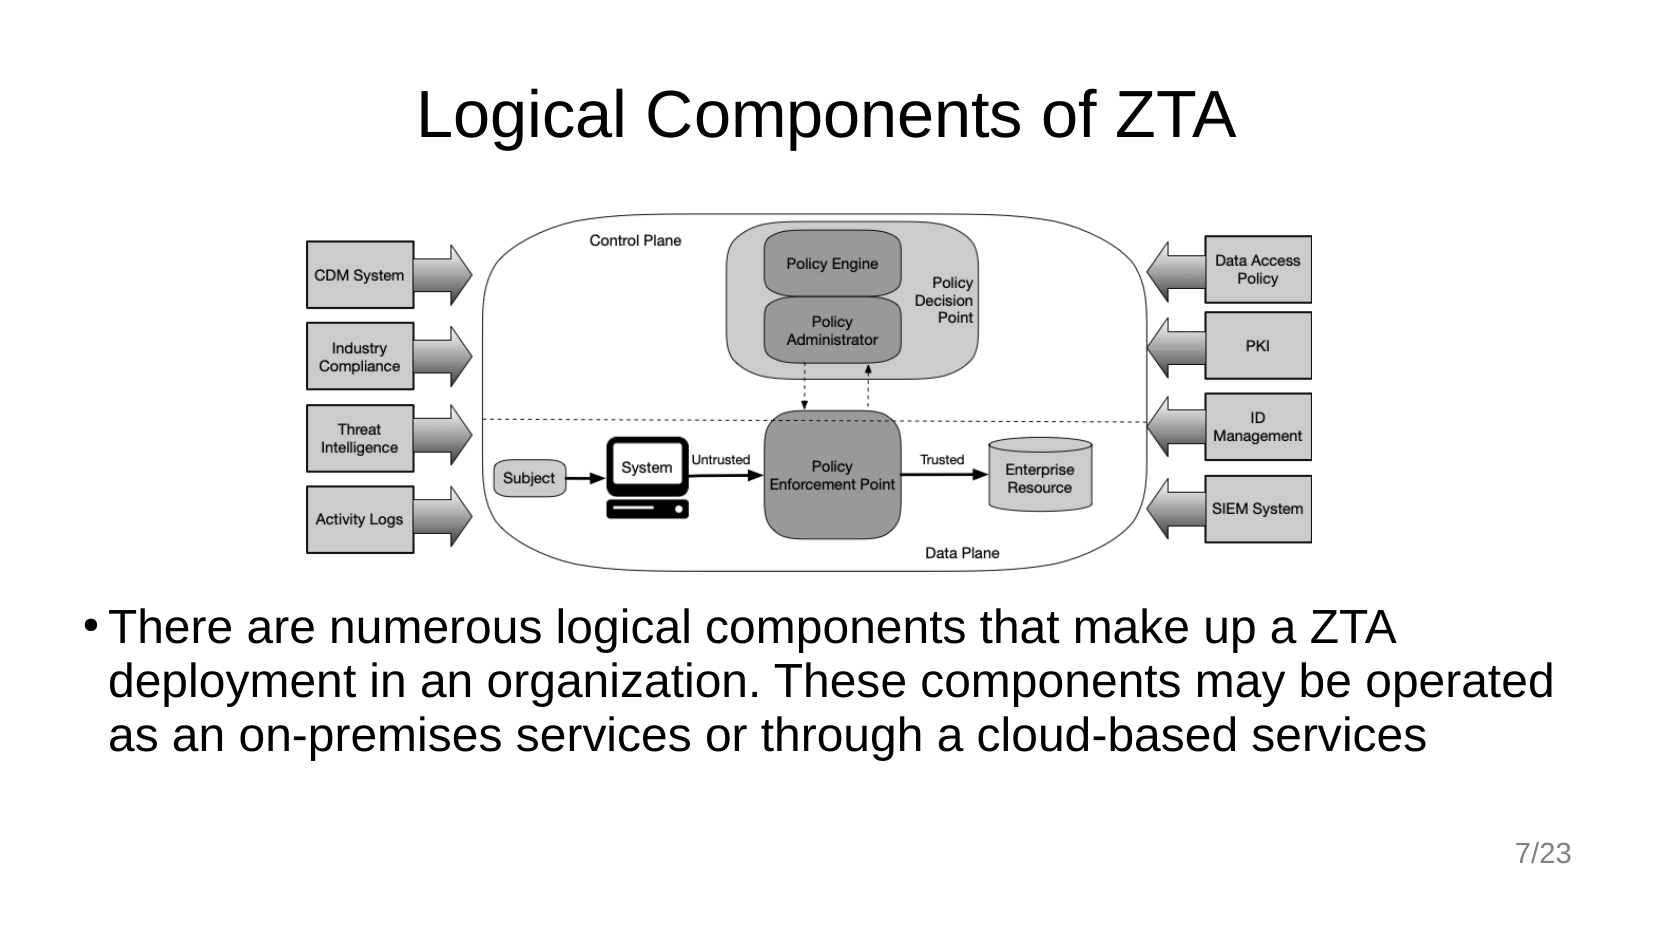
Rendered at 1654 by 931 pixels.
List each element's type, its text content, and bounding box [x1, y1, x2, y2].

picture [306, 213, 1312, 572]
list There are numerous logical components that make up a ZTA deployment in an organization. These components may be operated as an on-premises services or through a cloud-based services [82, 600, 1571, 795]
title Logical Components of ZTA [82, 37, 1571, 193]
text_box <number>/23 [1500, 829, 1651, 931]
